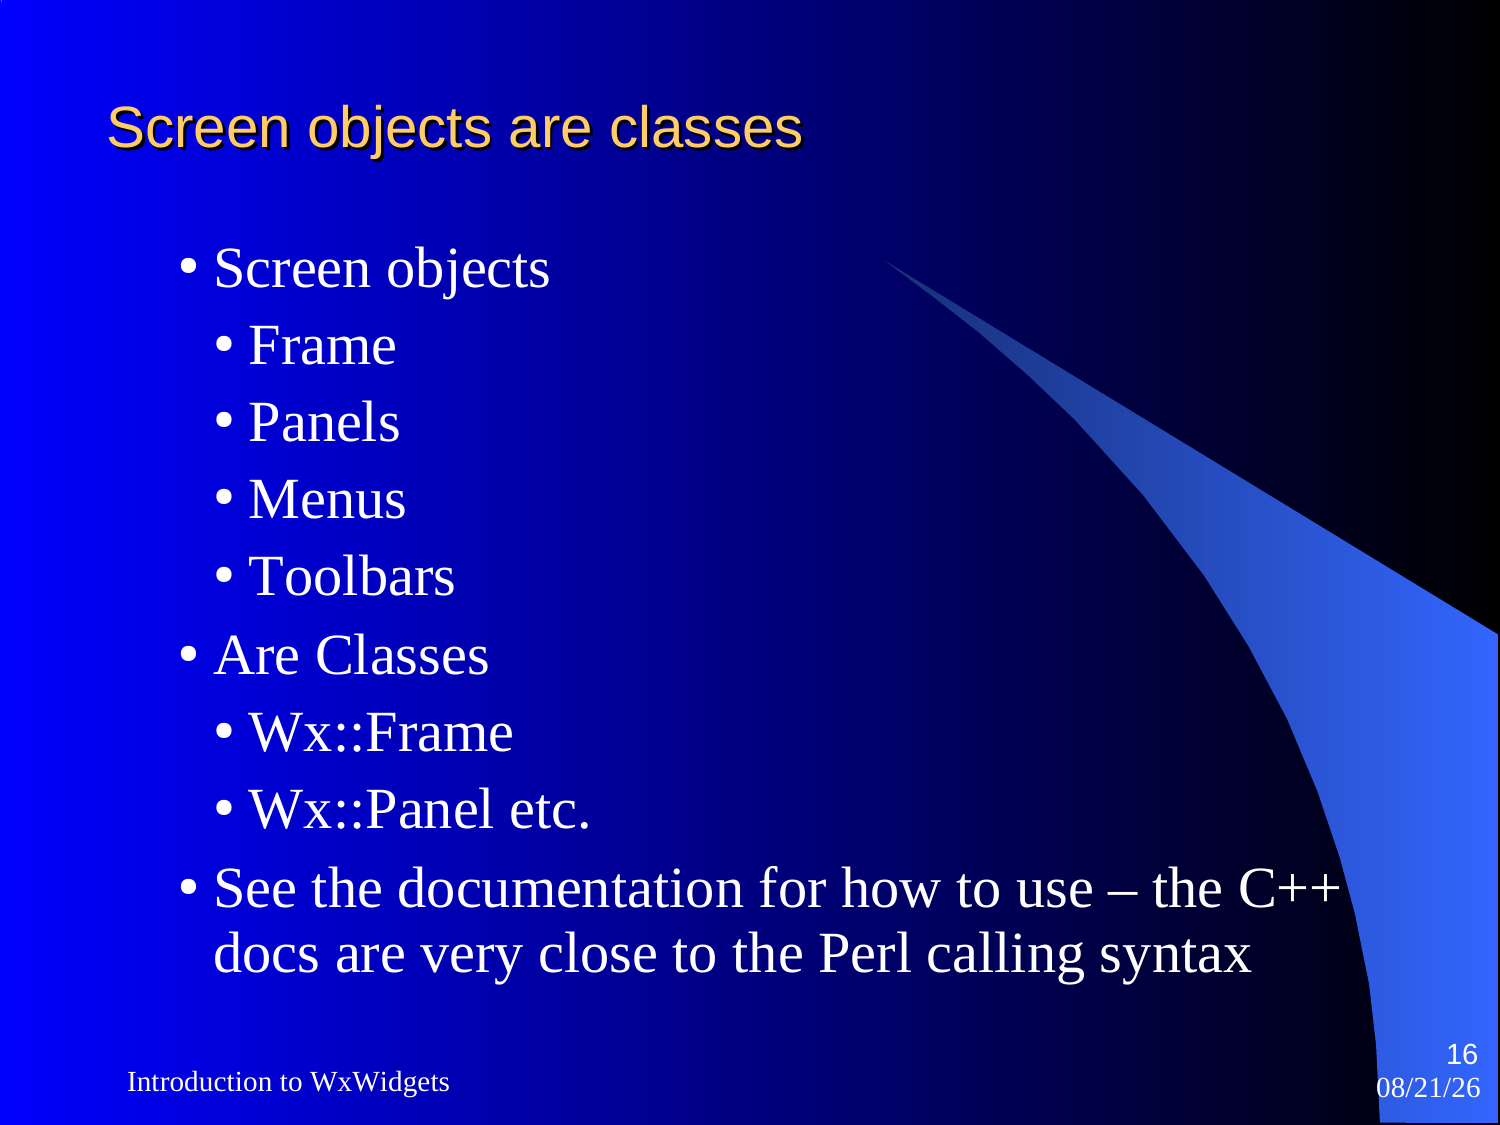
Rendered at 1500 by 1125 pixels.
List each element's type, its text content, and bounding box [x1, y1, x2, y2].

list Screen objects Frame Panels Menus Toolbars Are Classes Wx::Frame Wx::Panel etc. See the documentation for how to use – the C++ docs are very close to the Perl calling syntax [112, 147, 1388, 1125]
title Screen objects are classes [91, 48, 1418, 207]
